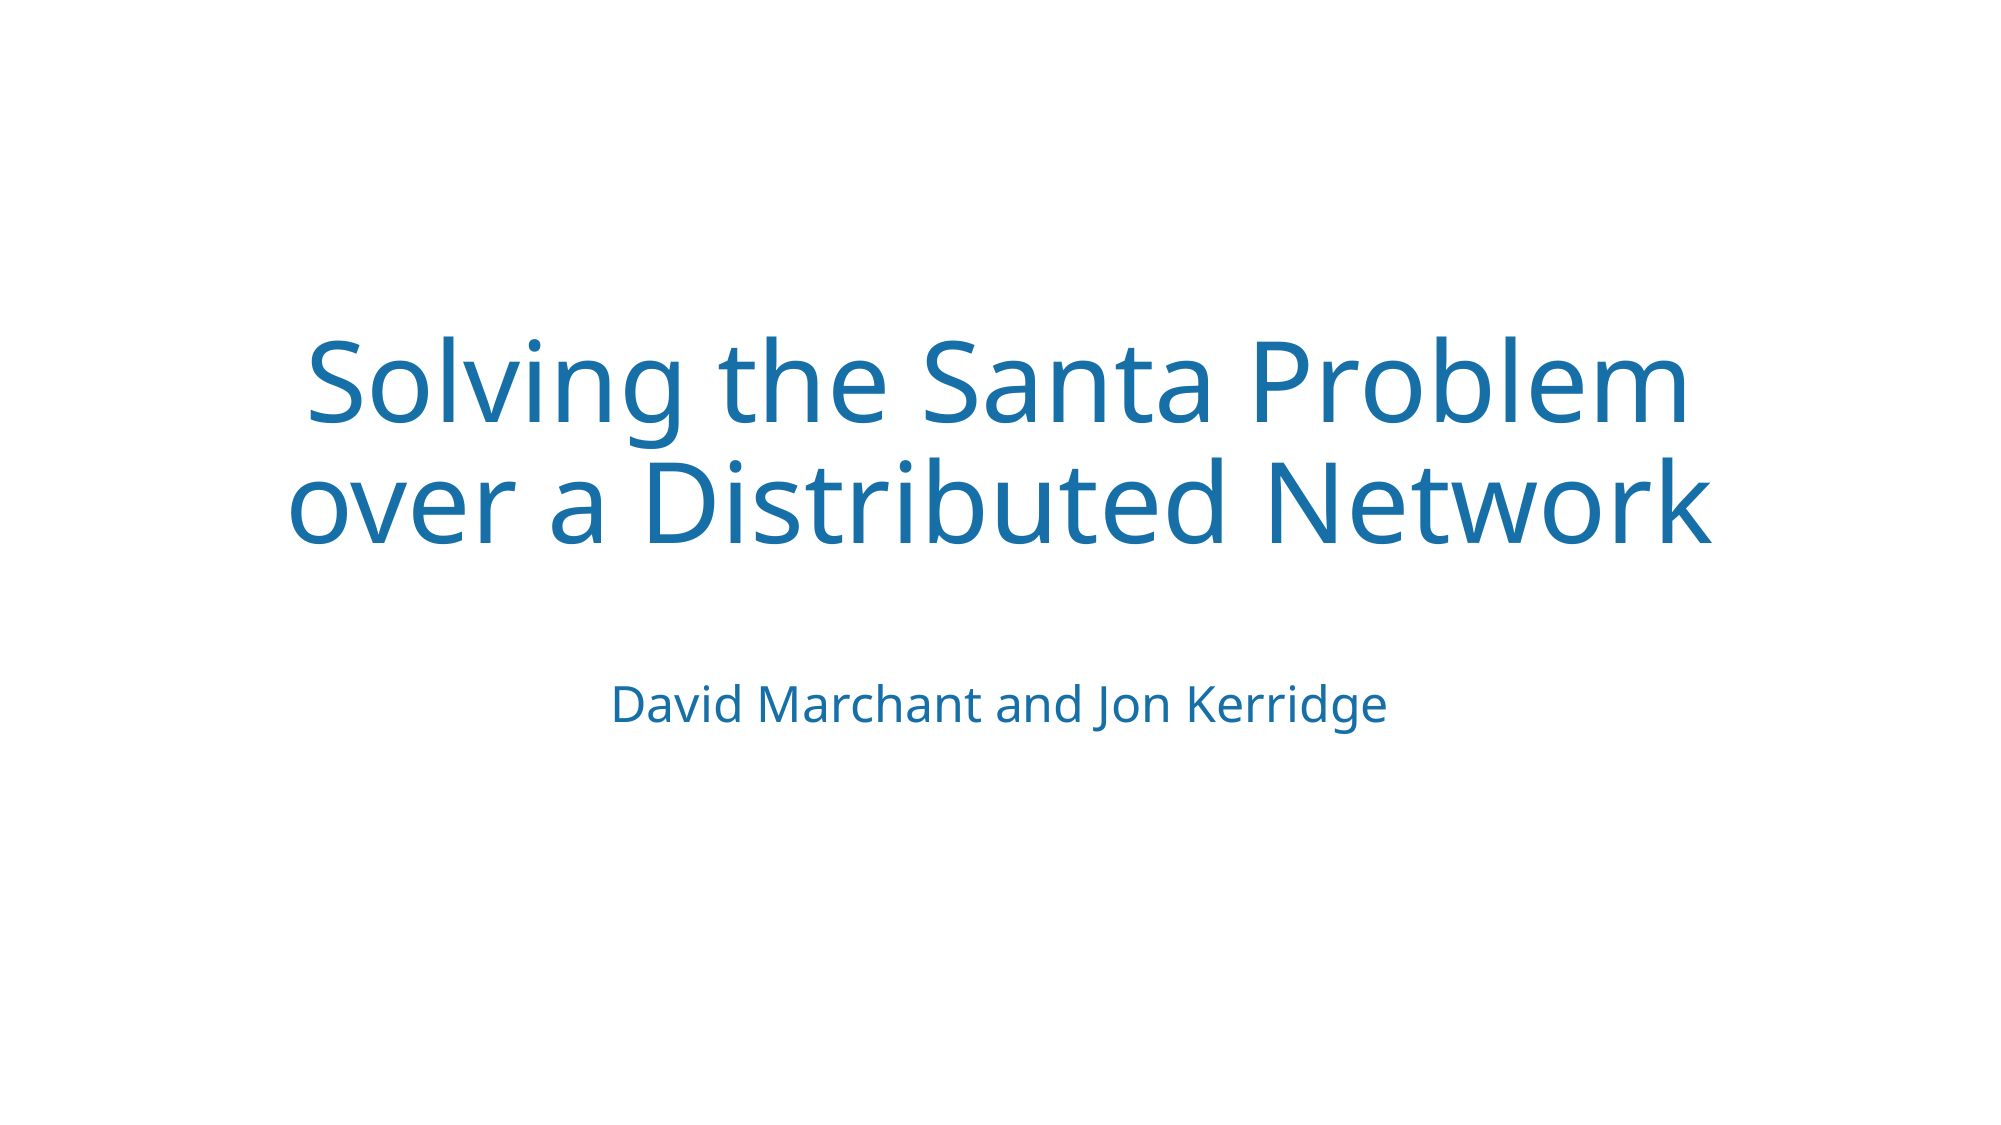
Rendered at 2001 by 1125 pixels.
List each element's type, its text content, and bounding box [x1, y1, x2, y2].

title Solving the Santa Problem over a Distributed Network [249, 184, 1750, 576]
subtitle David Marchant and Jon Kerridge [249, 590, 1750, 863]
